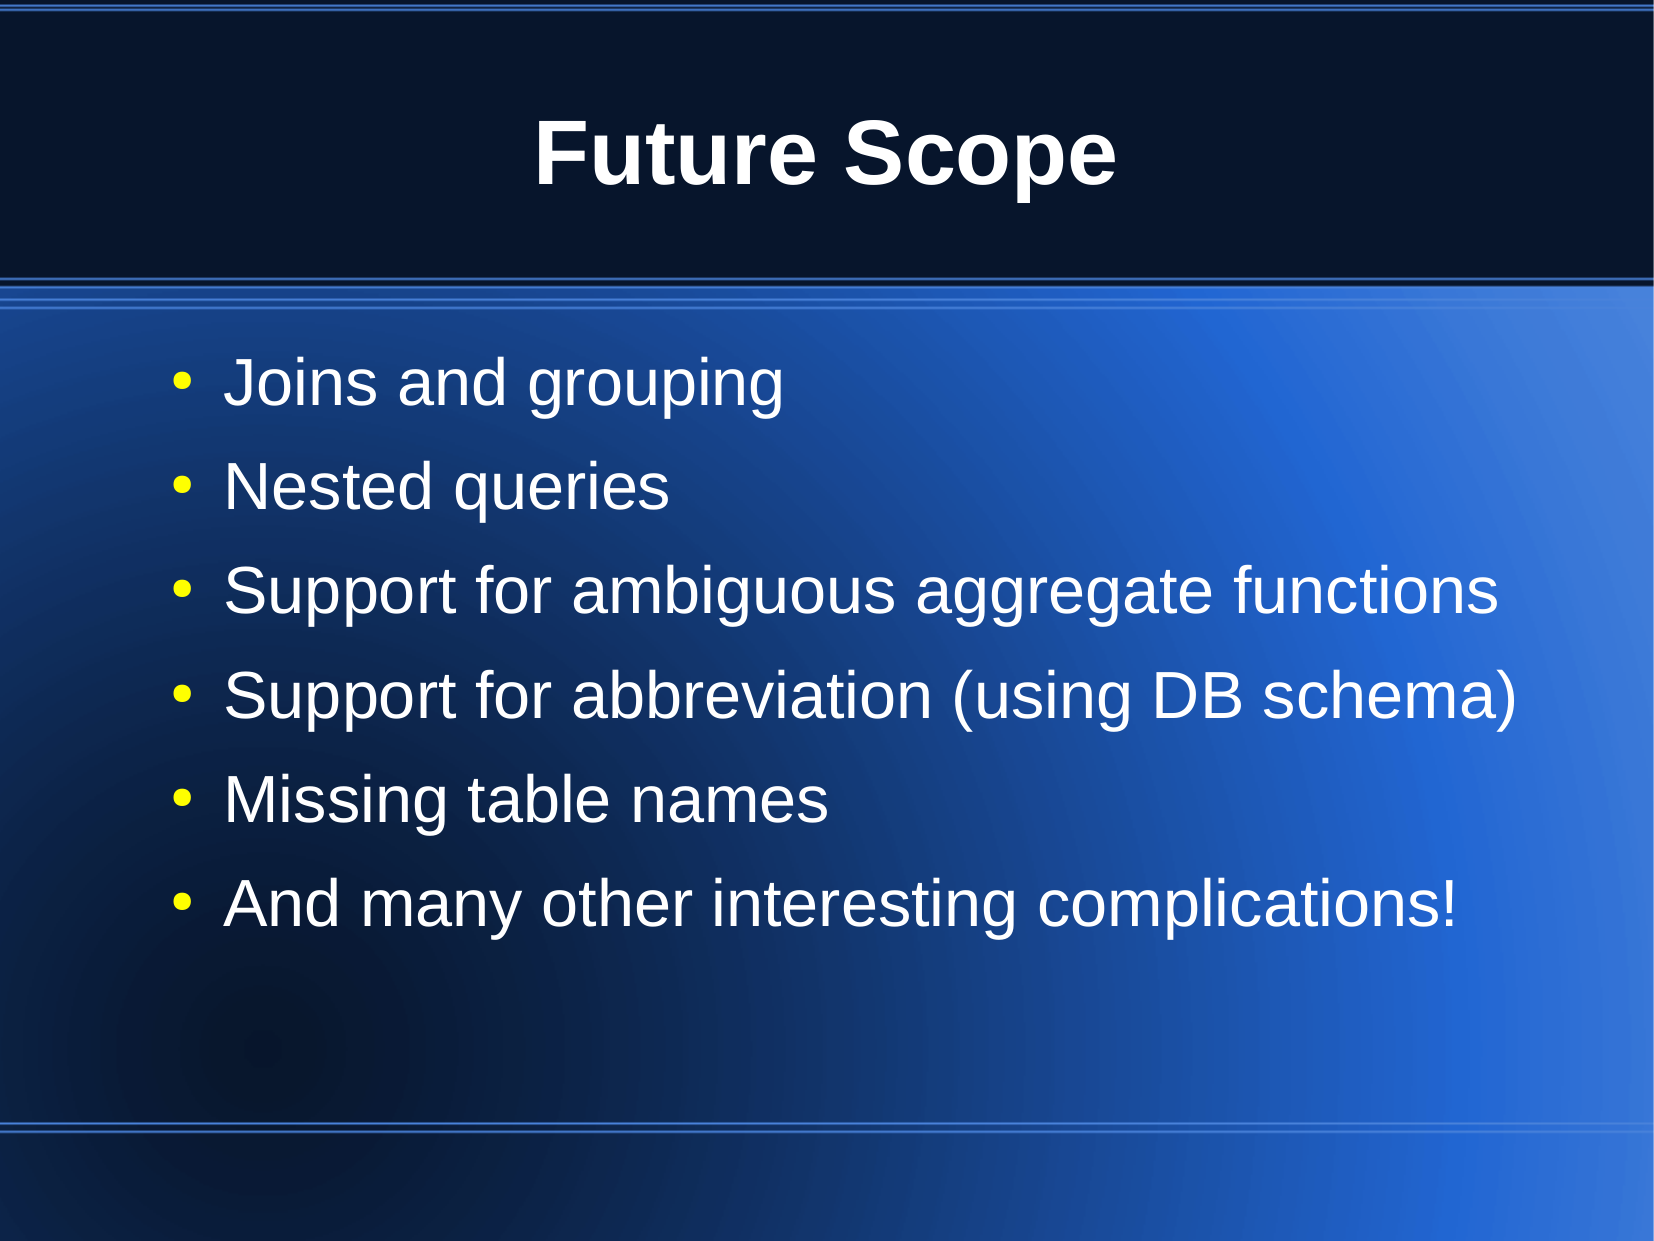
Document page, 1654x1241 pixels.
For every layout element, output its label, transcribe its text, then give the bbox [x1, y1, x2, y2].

title Future Scope [82, 49, 1571, 257]
picture [0, 0, 1654, 1241]
list Joins and grouping Nested queries Support for ambiguous aggregate functions Support for abbreviation (using DB schema) Missing table names And many other interesting complications! [152, 344, 1534, 1127]
